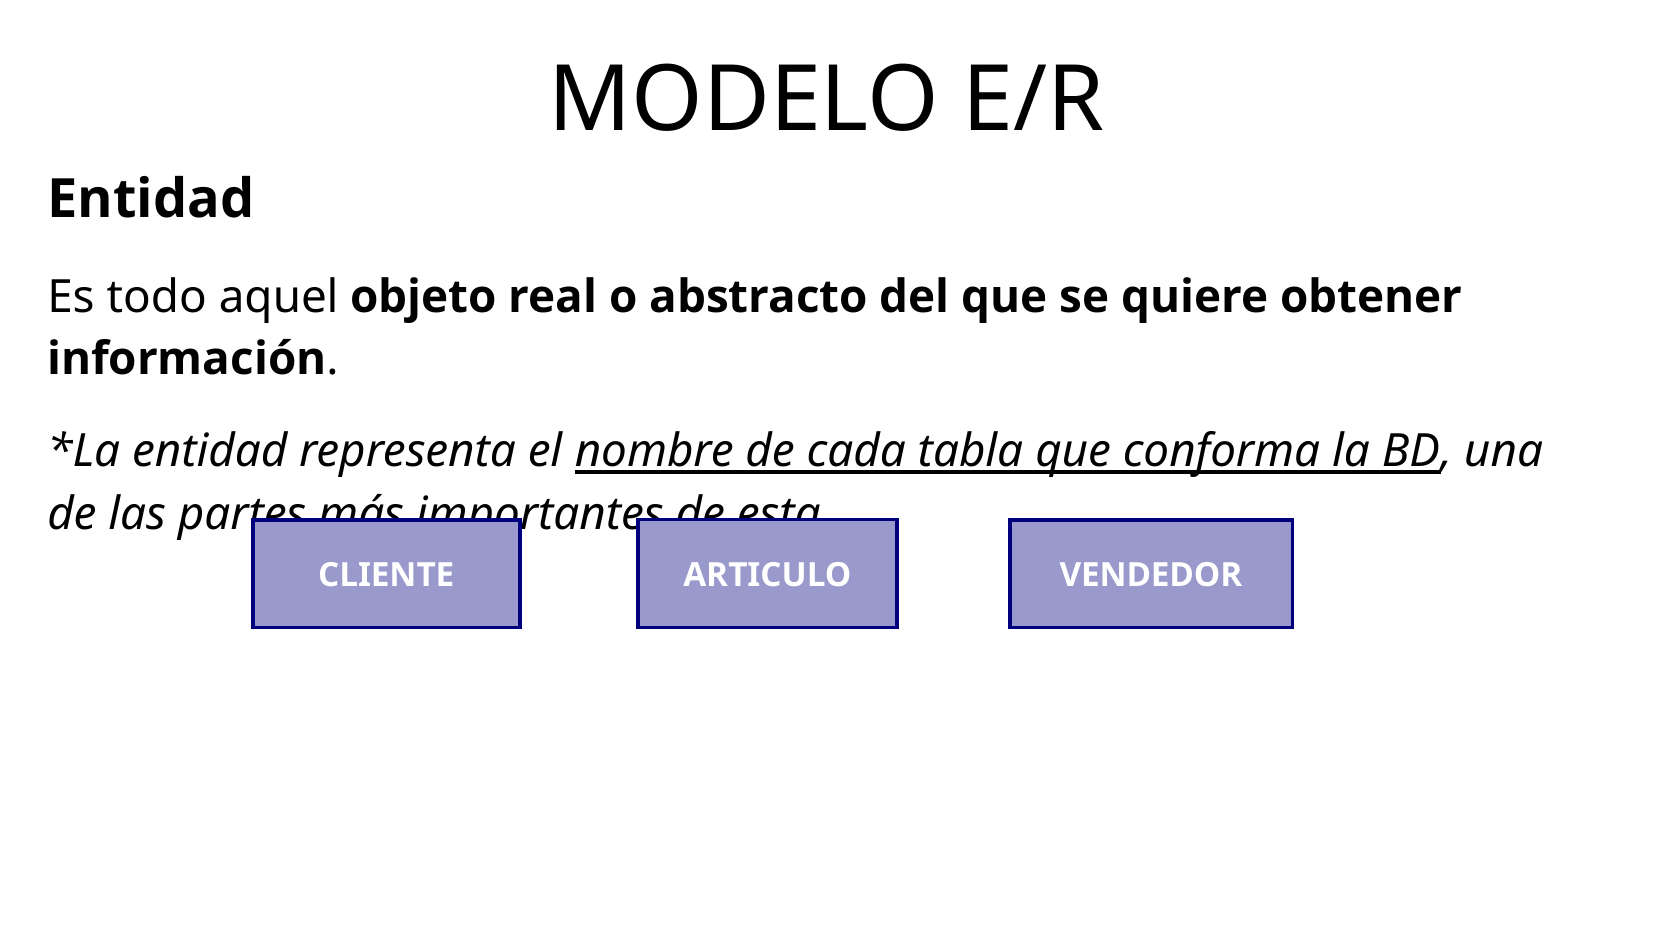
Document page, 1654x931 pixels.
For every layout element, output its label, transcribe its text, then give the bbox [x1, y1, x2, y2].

text_box ARTICULO [637, 519, 897, 628]
list Entidad Es todo aquel objeto real o abstracto del que se quiere obtener información. *La entidad representa el nombre de cada tabla que conforma la BD, una de las partes más importantes de esta. [47, 159, 1583, 857]
text_box CLIENTE [252, 519, 520, 628]
title MODELO E/R [82, 37, 1571, 154]
text_box VENDEDOR [1009, 519, 1293, 628]
